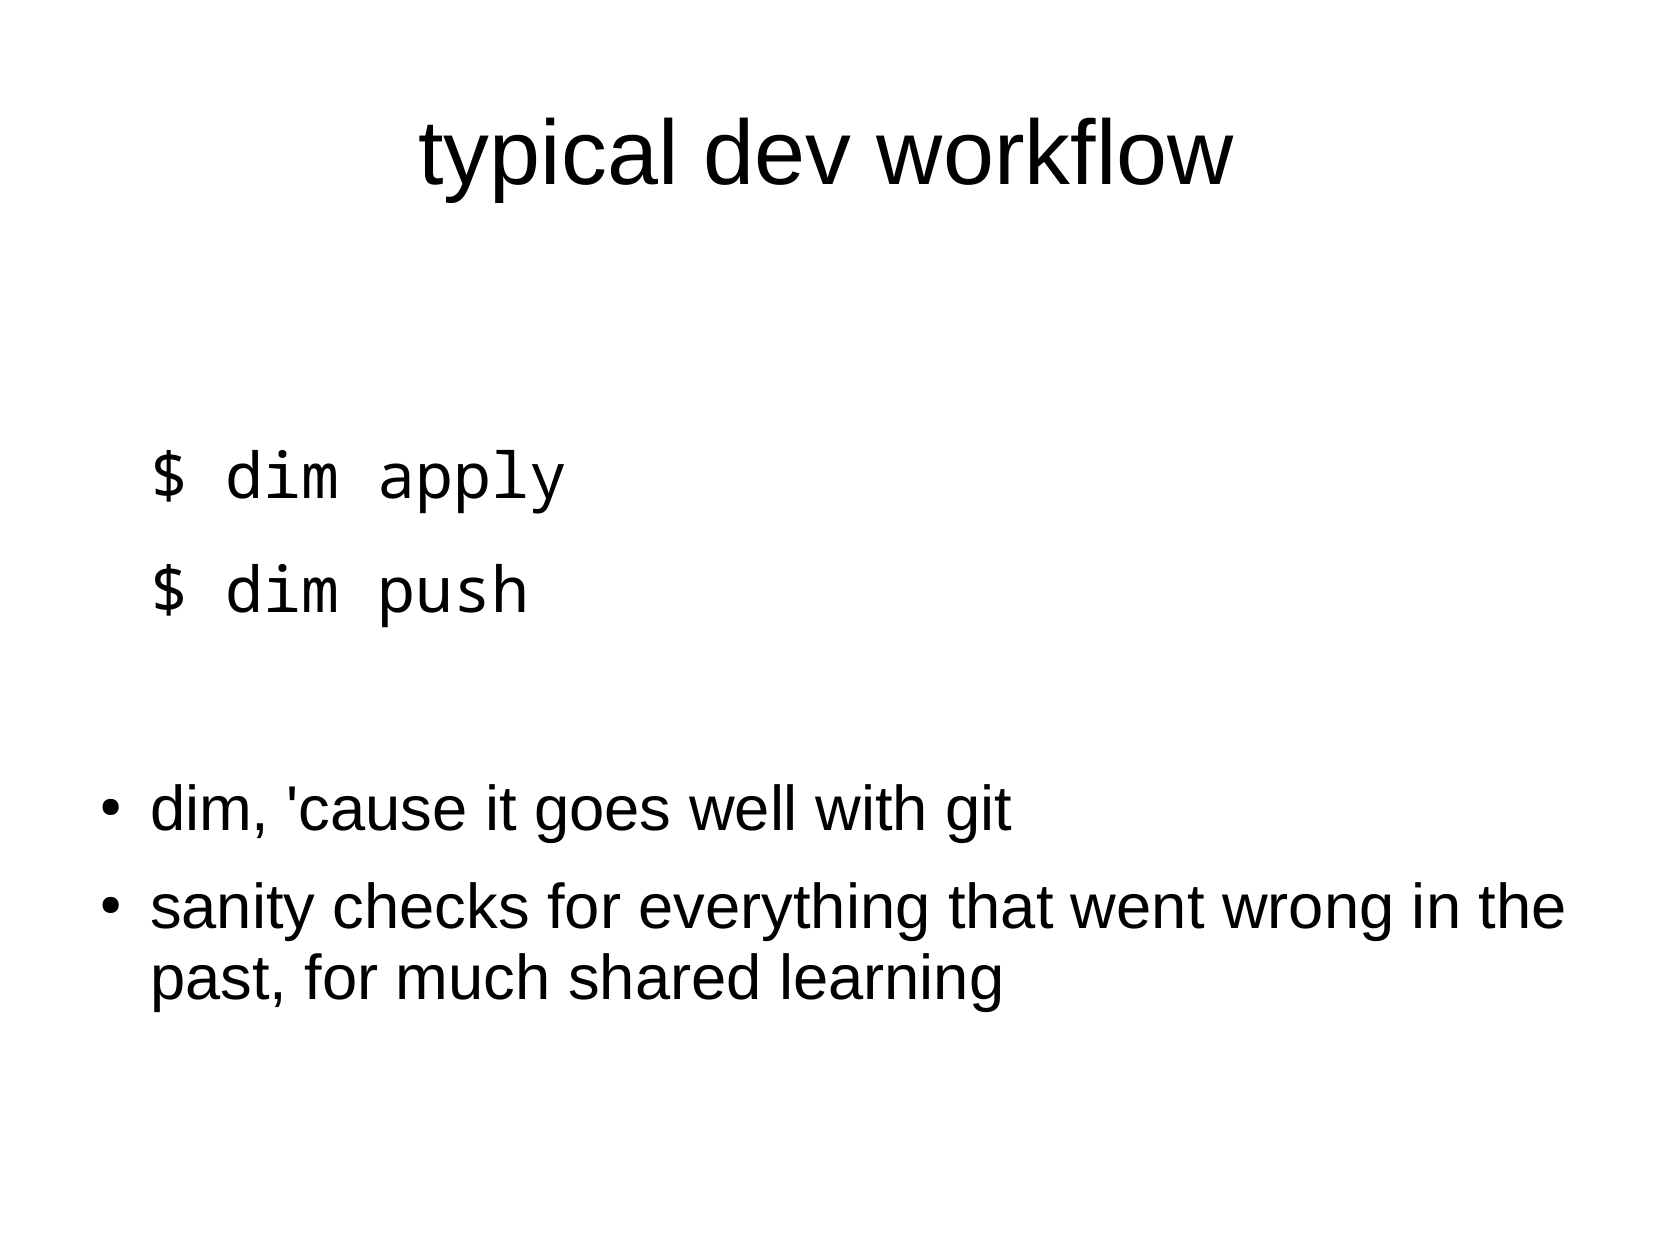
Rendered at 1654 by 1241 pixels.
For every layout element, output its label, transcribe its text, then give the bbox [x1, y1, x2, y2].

title typical dev workflow [82, 49, 1571, 257]
list $ dim apply $ dim push dim, 'cause it goes well with git sanity checks for everything that went wrong in the past, for much shared learning [82, 431, 1571, 1021]
